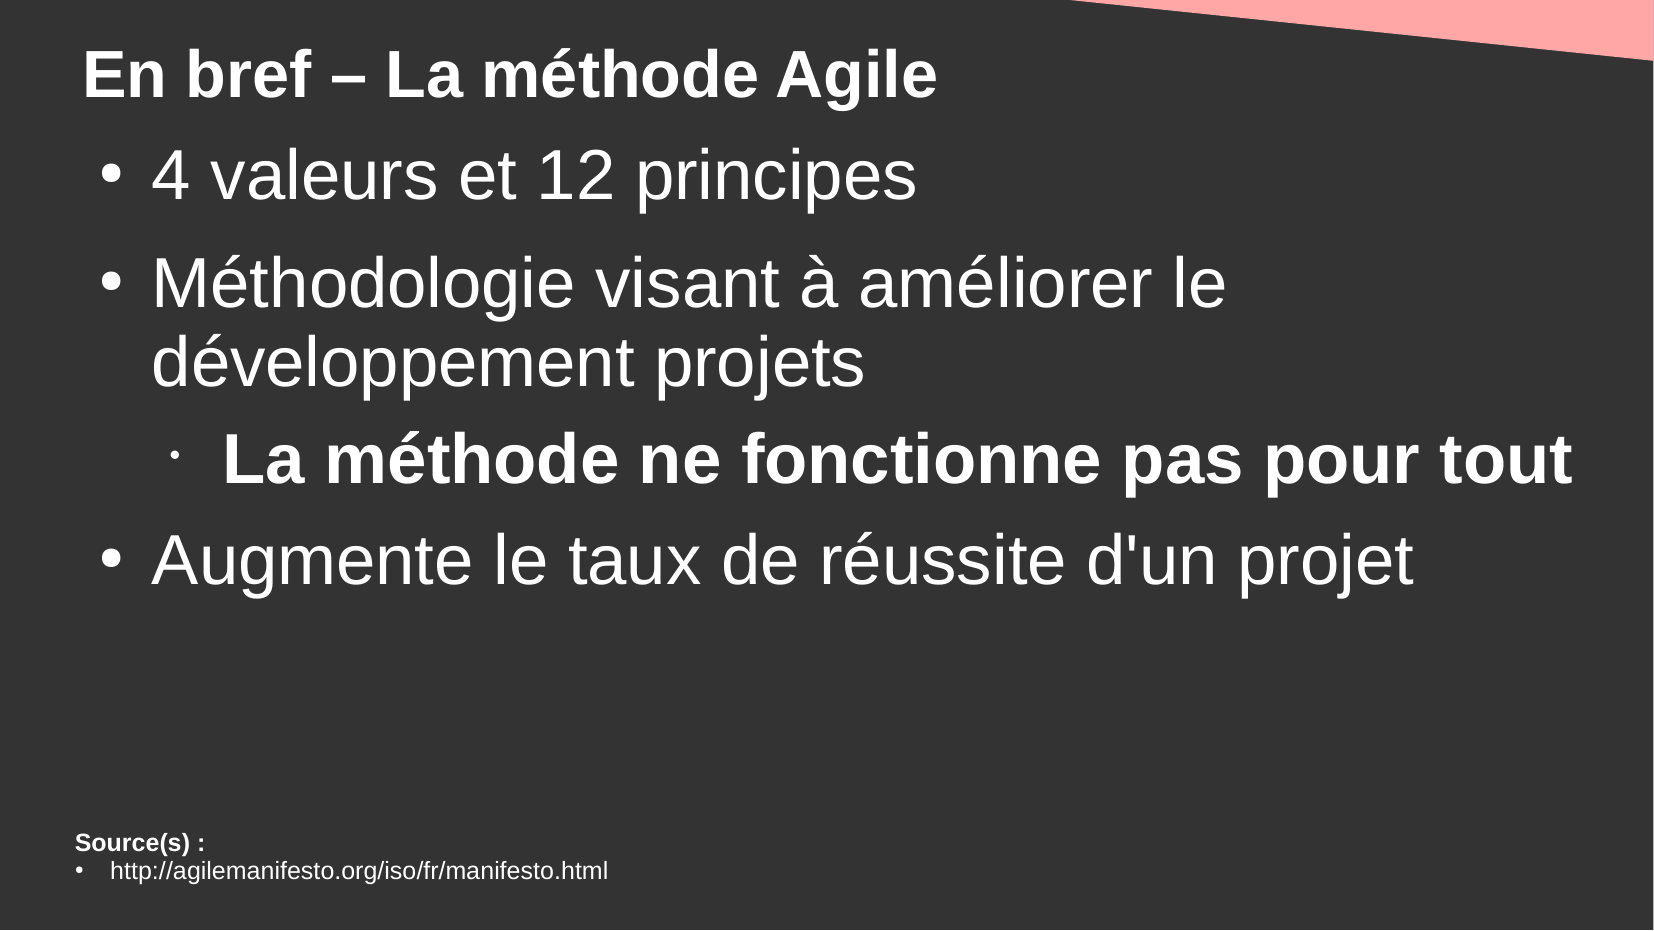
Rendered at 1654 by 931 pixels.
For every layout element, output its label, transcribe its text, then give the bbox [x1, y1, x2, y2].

list 4 valeurs et 12 principes Méthodologie visant à améliorer le développement projets La méthode ne fonctionne pas pour tout Augmente le taux de réussite d'un projet [80, 135, 1620, 777]
title En bref – La méthode Agile [82, 37, 1571, 122]
text_box [1069, 0, 1654, 61]
text_box Source(s) : http://agilemanifesto.org/iso/fr/manifesto.html [59, 821, 1546, 920]
